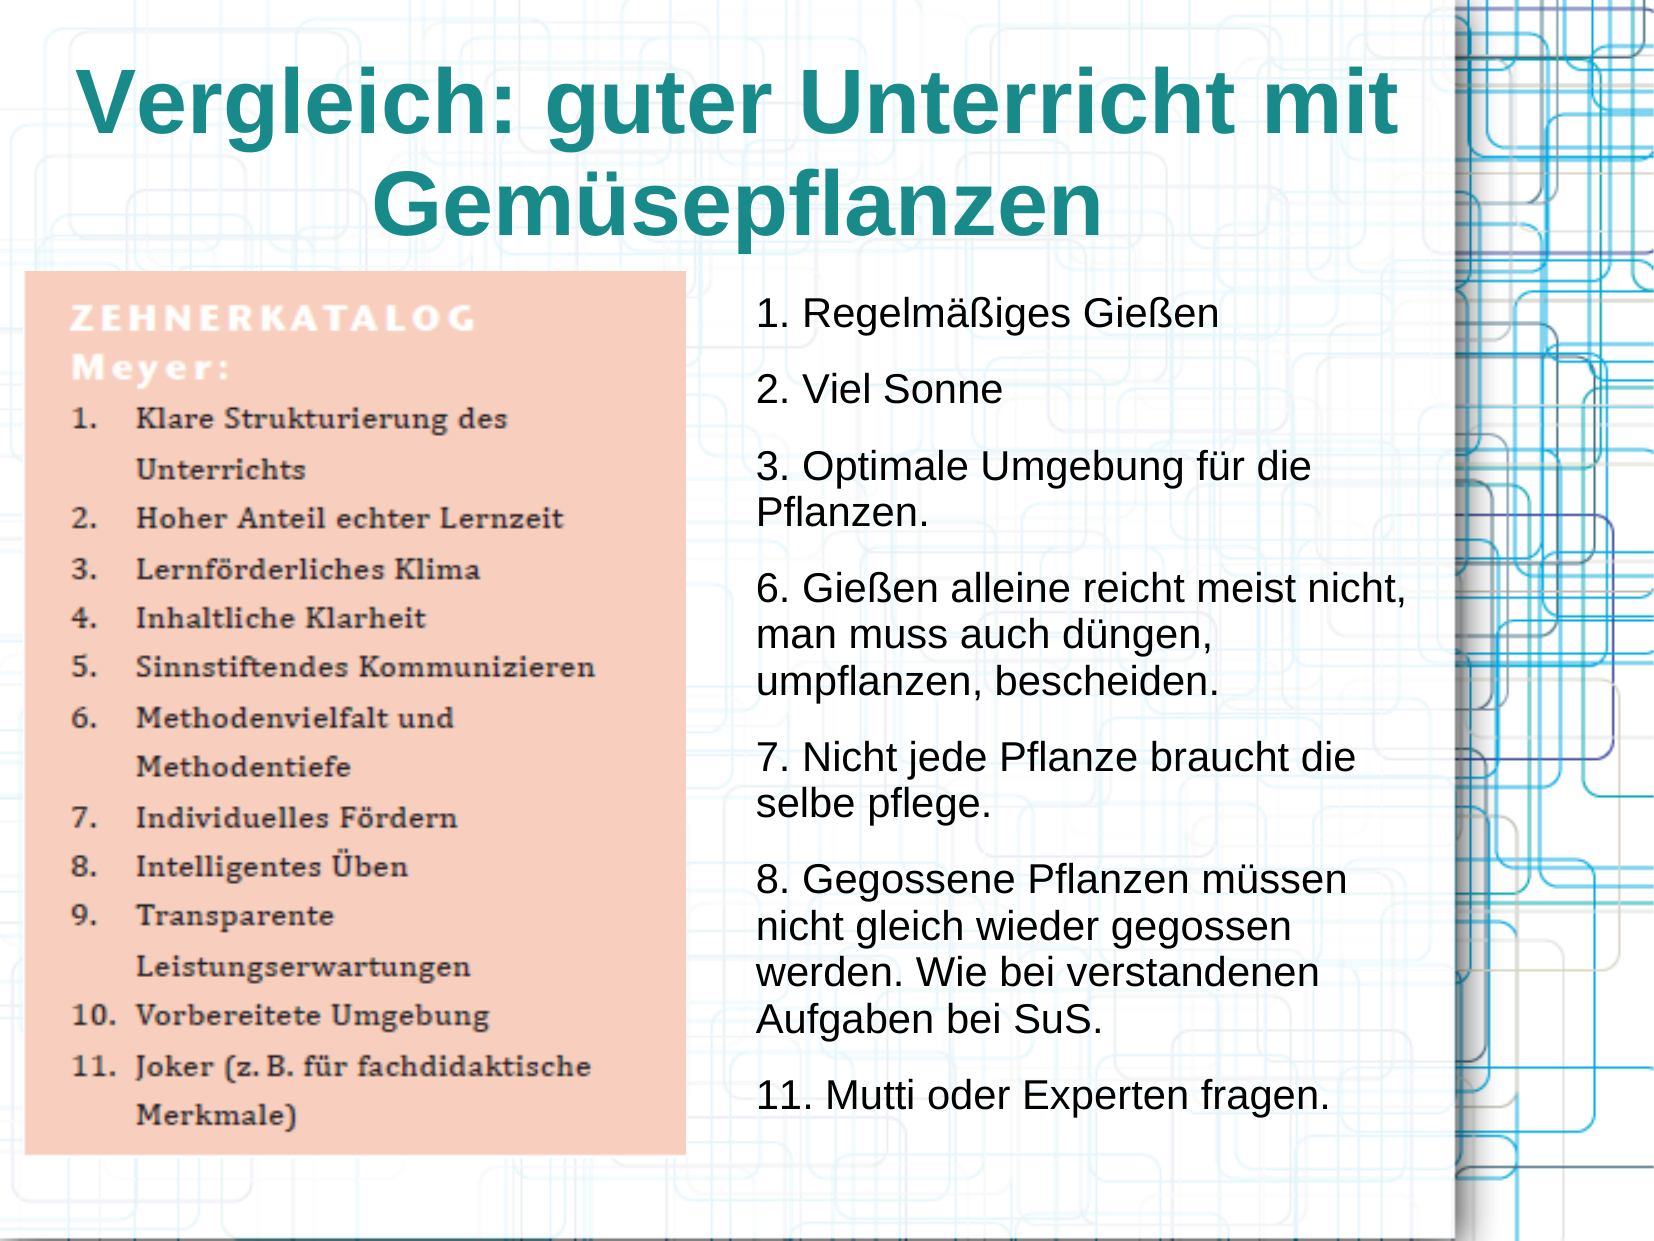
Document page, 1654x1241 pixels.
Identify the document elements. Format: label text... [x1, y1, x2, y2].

picture [0, 0, 1654, 1241]
title Vergleich: guter Unterricht mit Gemüsepflanzen [59, 49, 1418, 257]
list 1. Regelmäßiges Gießen 2. Viel Sonne 3. Optimale Umgebung für die Pflanzen. 6. Gießen alleine reicht meist nicht, man muss auch düngen, umpflanzen, bescheiden. 7. Nicht jede Pflanze braucht die selbe pflege. 8. Gegossene Pflanzen müssen nicht gleich wieder gegossen werden. Wie bei verstandenen Aufgaben bei SuS. 11. Mutti oder Experten fragen. [686, 290, 1418, 1123]
